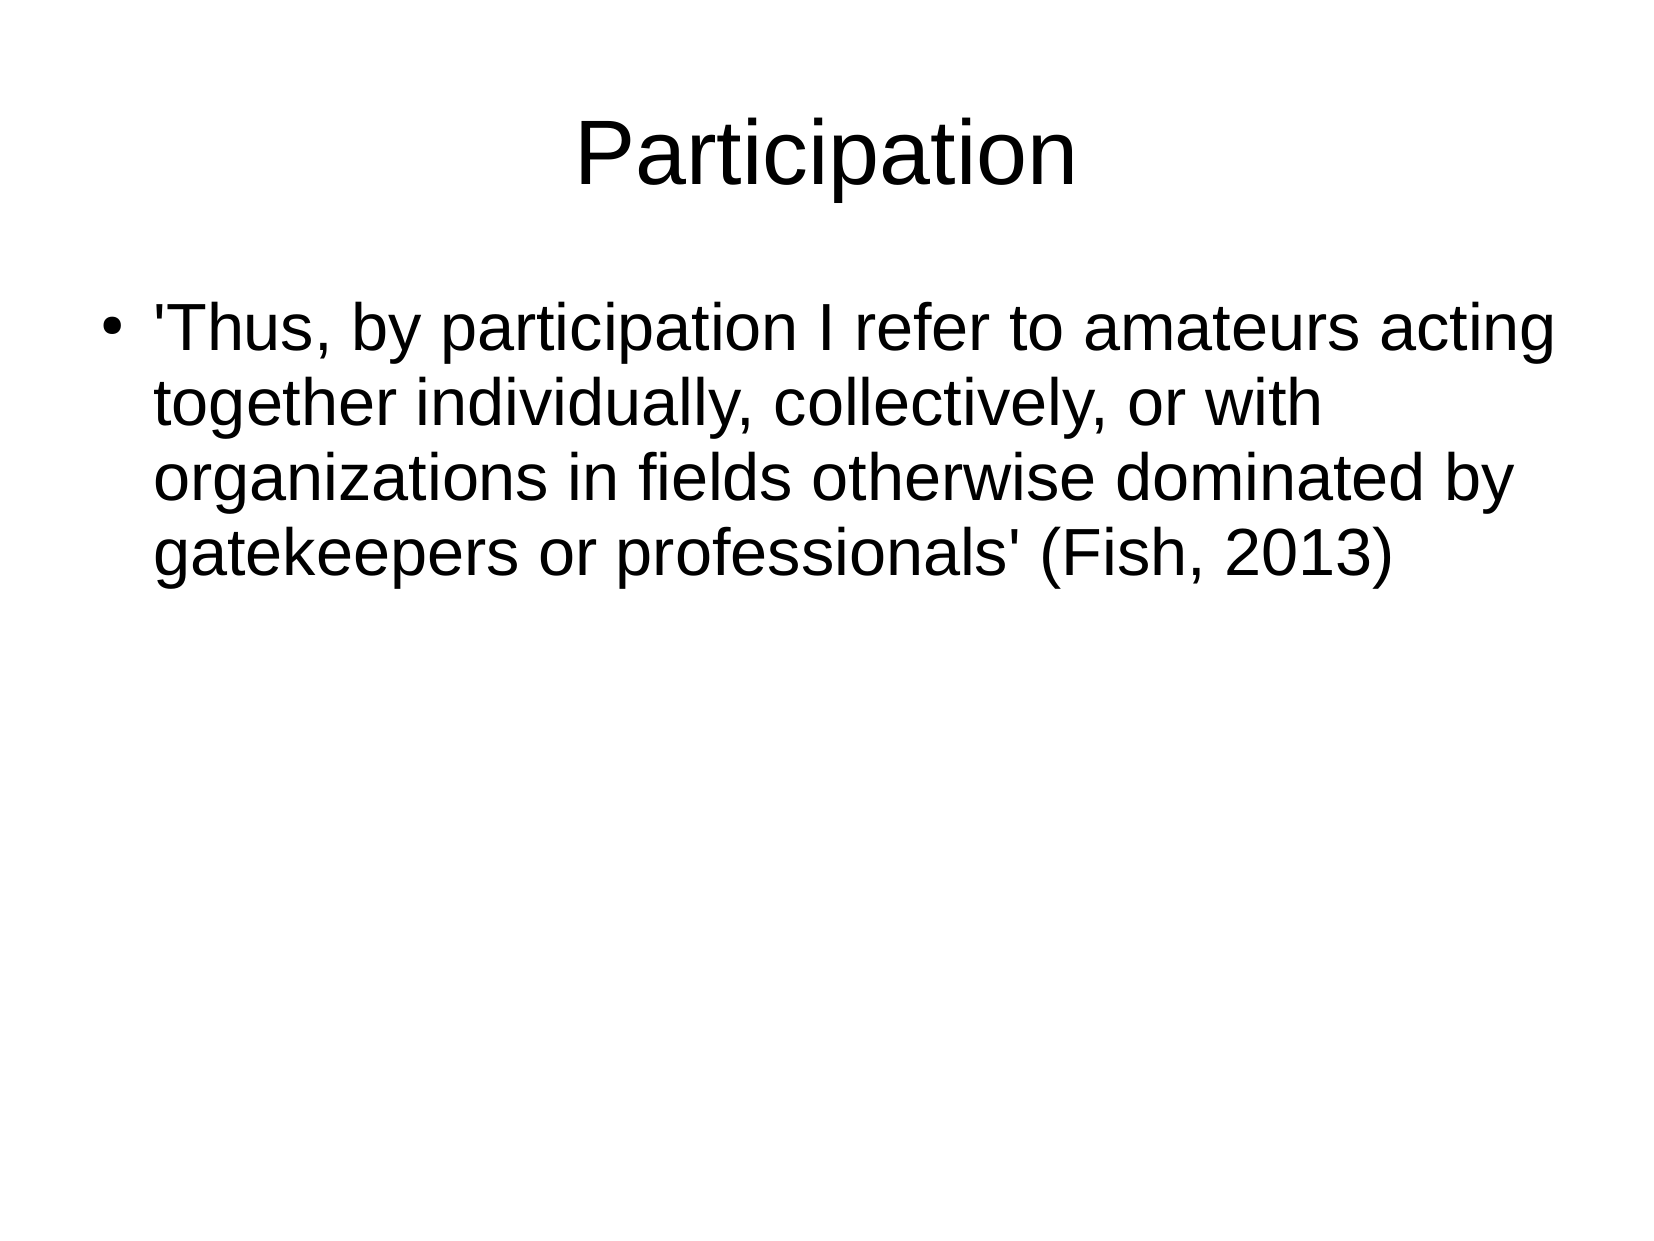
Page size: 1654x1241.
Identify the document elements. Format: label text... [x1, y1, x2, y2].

title Participation [82, 49, 1571, 257]
list 'Thus, by participation I refer to amateurs acting together individually, collectively, or with organizations in fields otherwise dominated by gatekeepers or professionals' (Fish, 2013) [82, 290, 1571, 1010]
